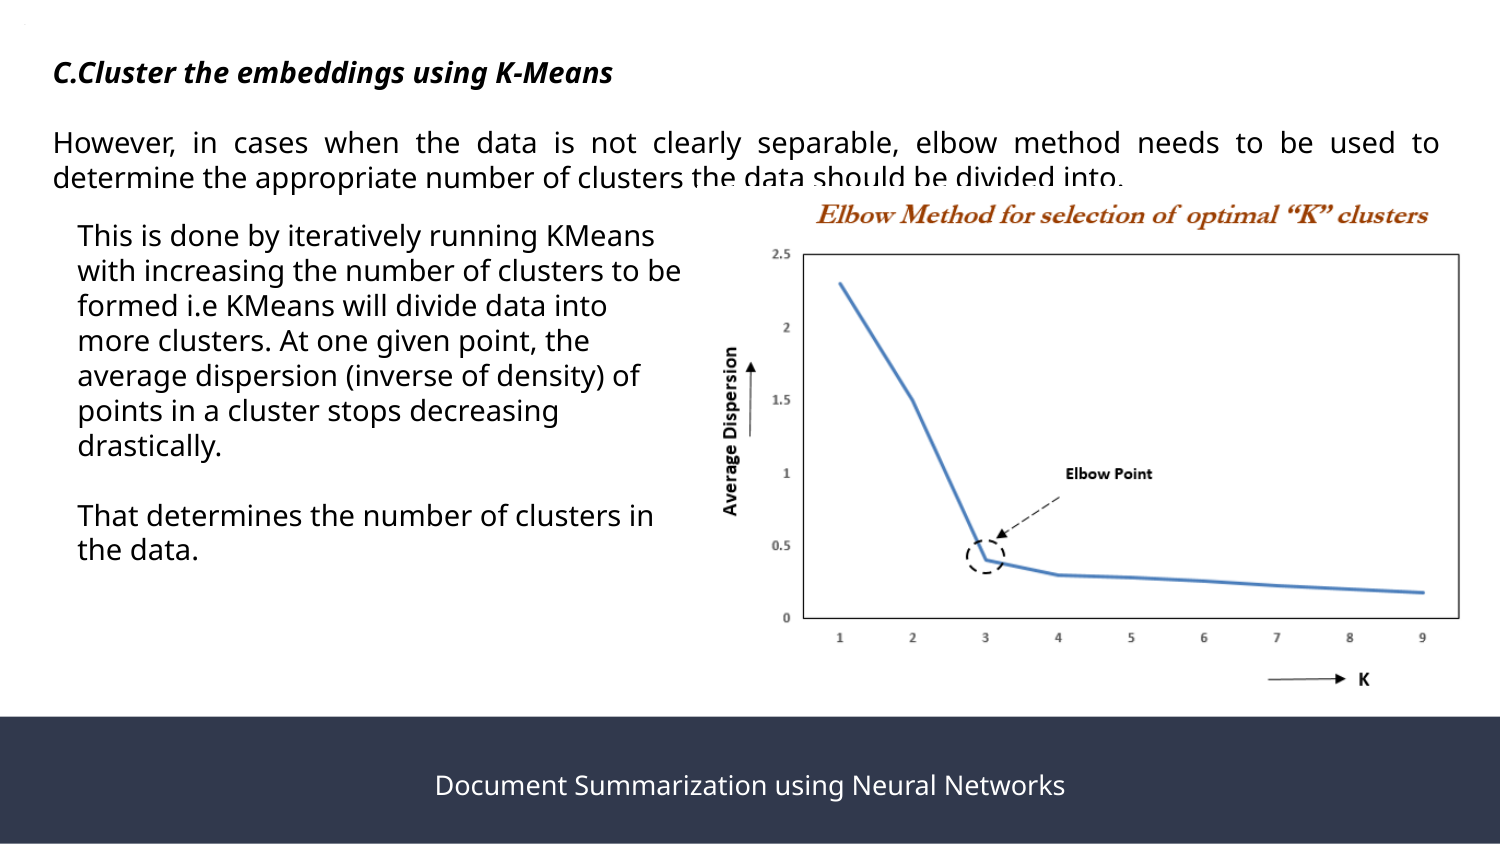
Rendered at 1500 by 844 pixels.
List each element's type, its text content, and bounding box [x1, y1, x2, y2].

text_box This is done by iteratively running KMeans with increasing the number of clusters to be formed i.e KMeans will divide data into more clusters. At one given point, the average dispersion (inverse of density) of points in a cluster stops decreasing drastically. That determines the number of clusters in the data. [62, 202, 698, 648]
list Document Summarization using Neural Networks [0, 725, 1500, 844]
picture [697, 186, 1483, 711]
text_box C.Cluster the embeddings using K-Means However, in cases when the data is not clearly separable, elbow method needs to be used to determine the appropriate number of clusters the data should be divided into. [37, 39, 1457, 342]
